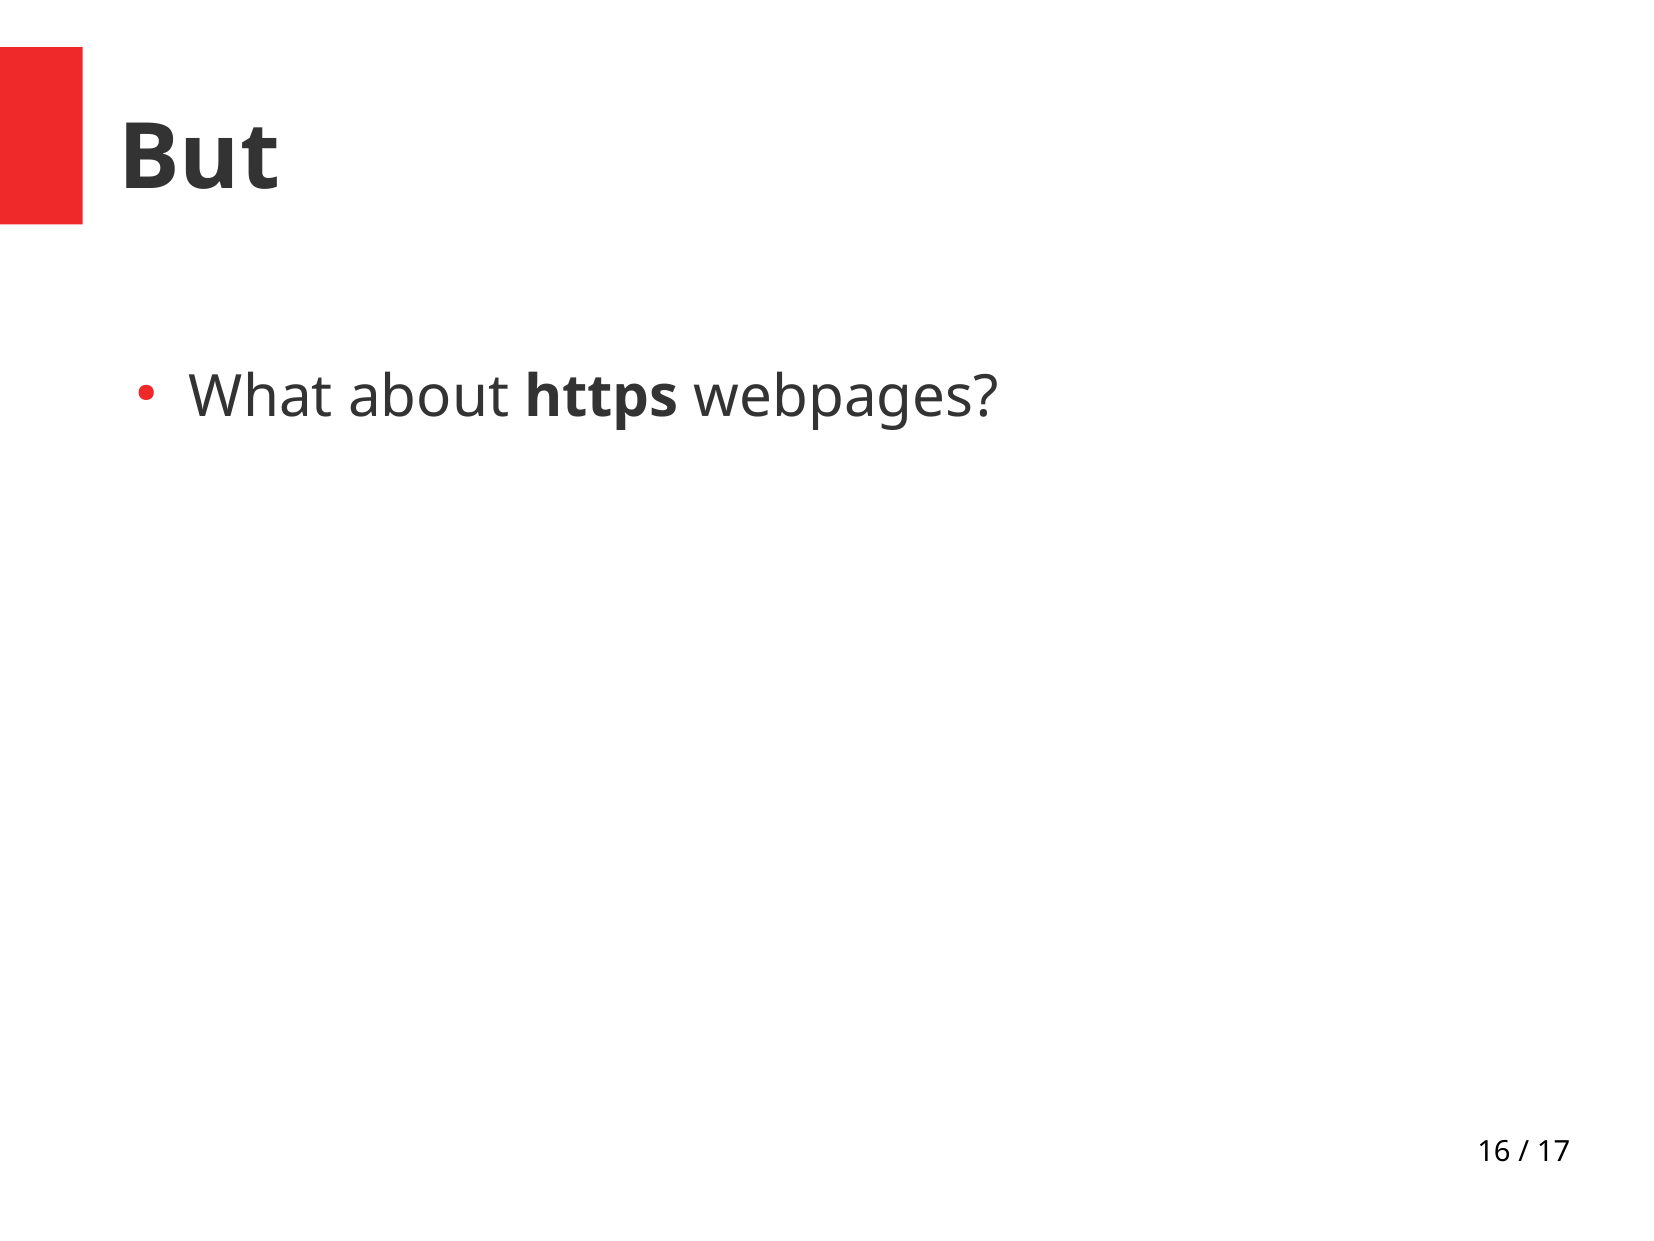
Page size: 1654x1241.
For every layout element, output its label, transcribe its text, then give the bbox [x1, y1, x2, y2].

title But [118, 49, 1571, 257]
list What about https webpages? [118, 354, 1535, 1074]
